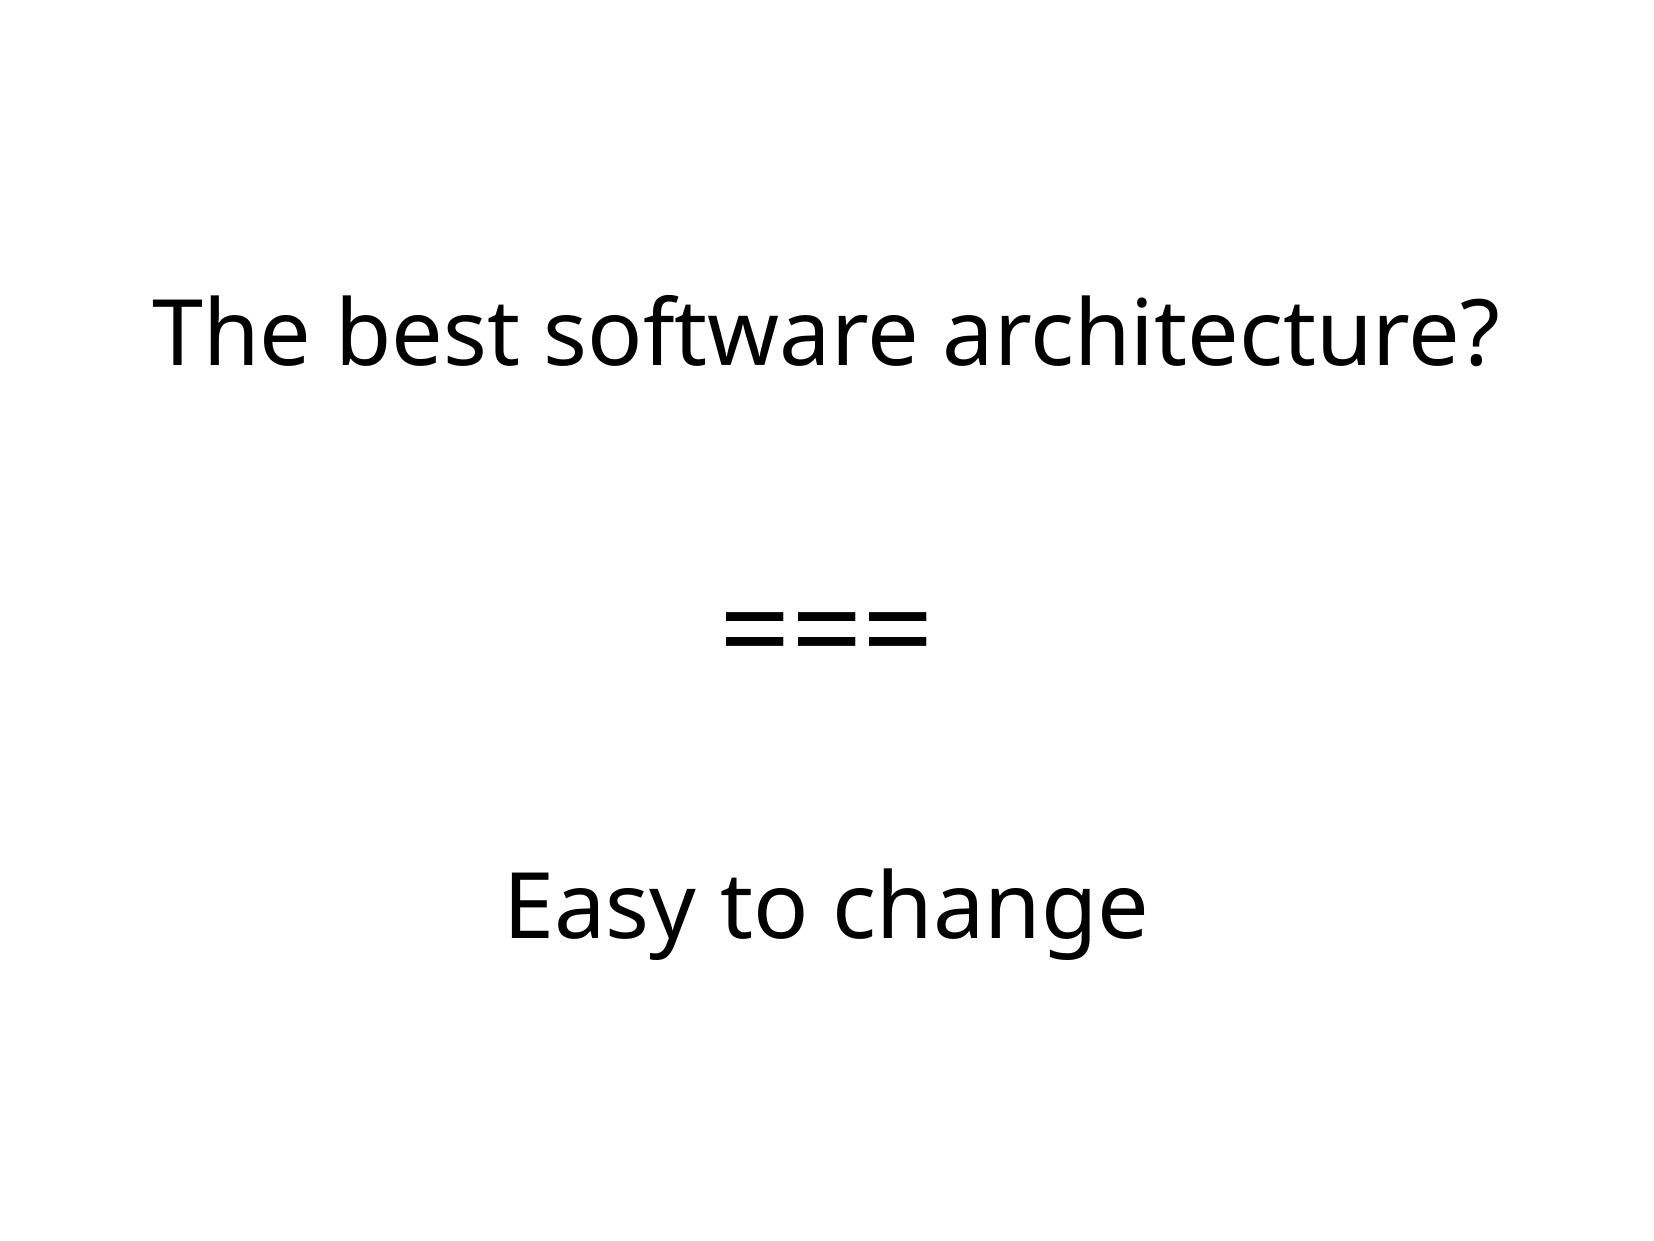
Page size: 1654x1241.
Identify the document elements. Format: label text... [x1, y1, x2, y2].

title === [82, 521, 1571, 729]
title The best software architecture? [82, 226, 1571, 434]
title Easy to change [82, 799, 1571, 1007]
